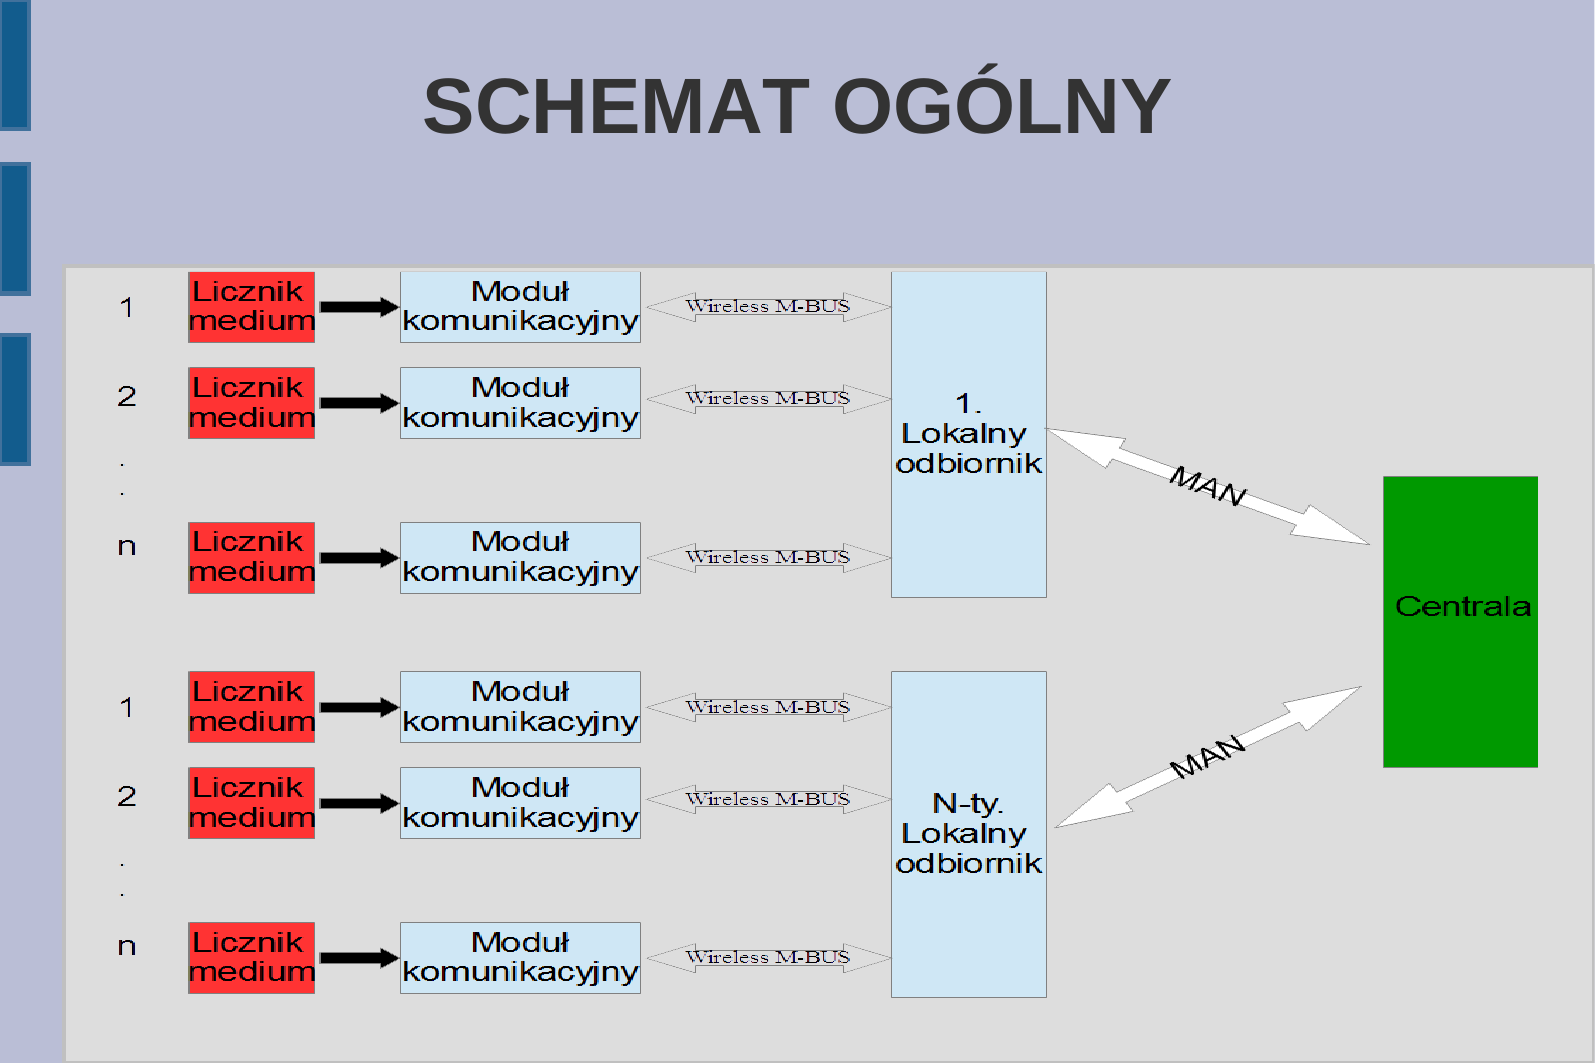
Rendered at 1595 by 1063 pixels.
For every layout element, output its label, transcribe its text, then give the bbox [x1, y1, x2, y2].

picture [11, 271, 1595, 1063]
title SCHEMAT OGÓLNY [117, 54, 1479, 149]
